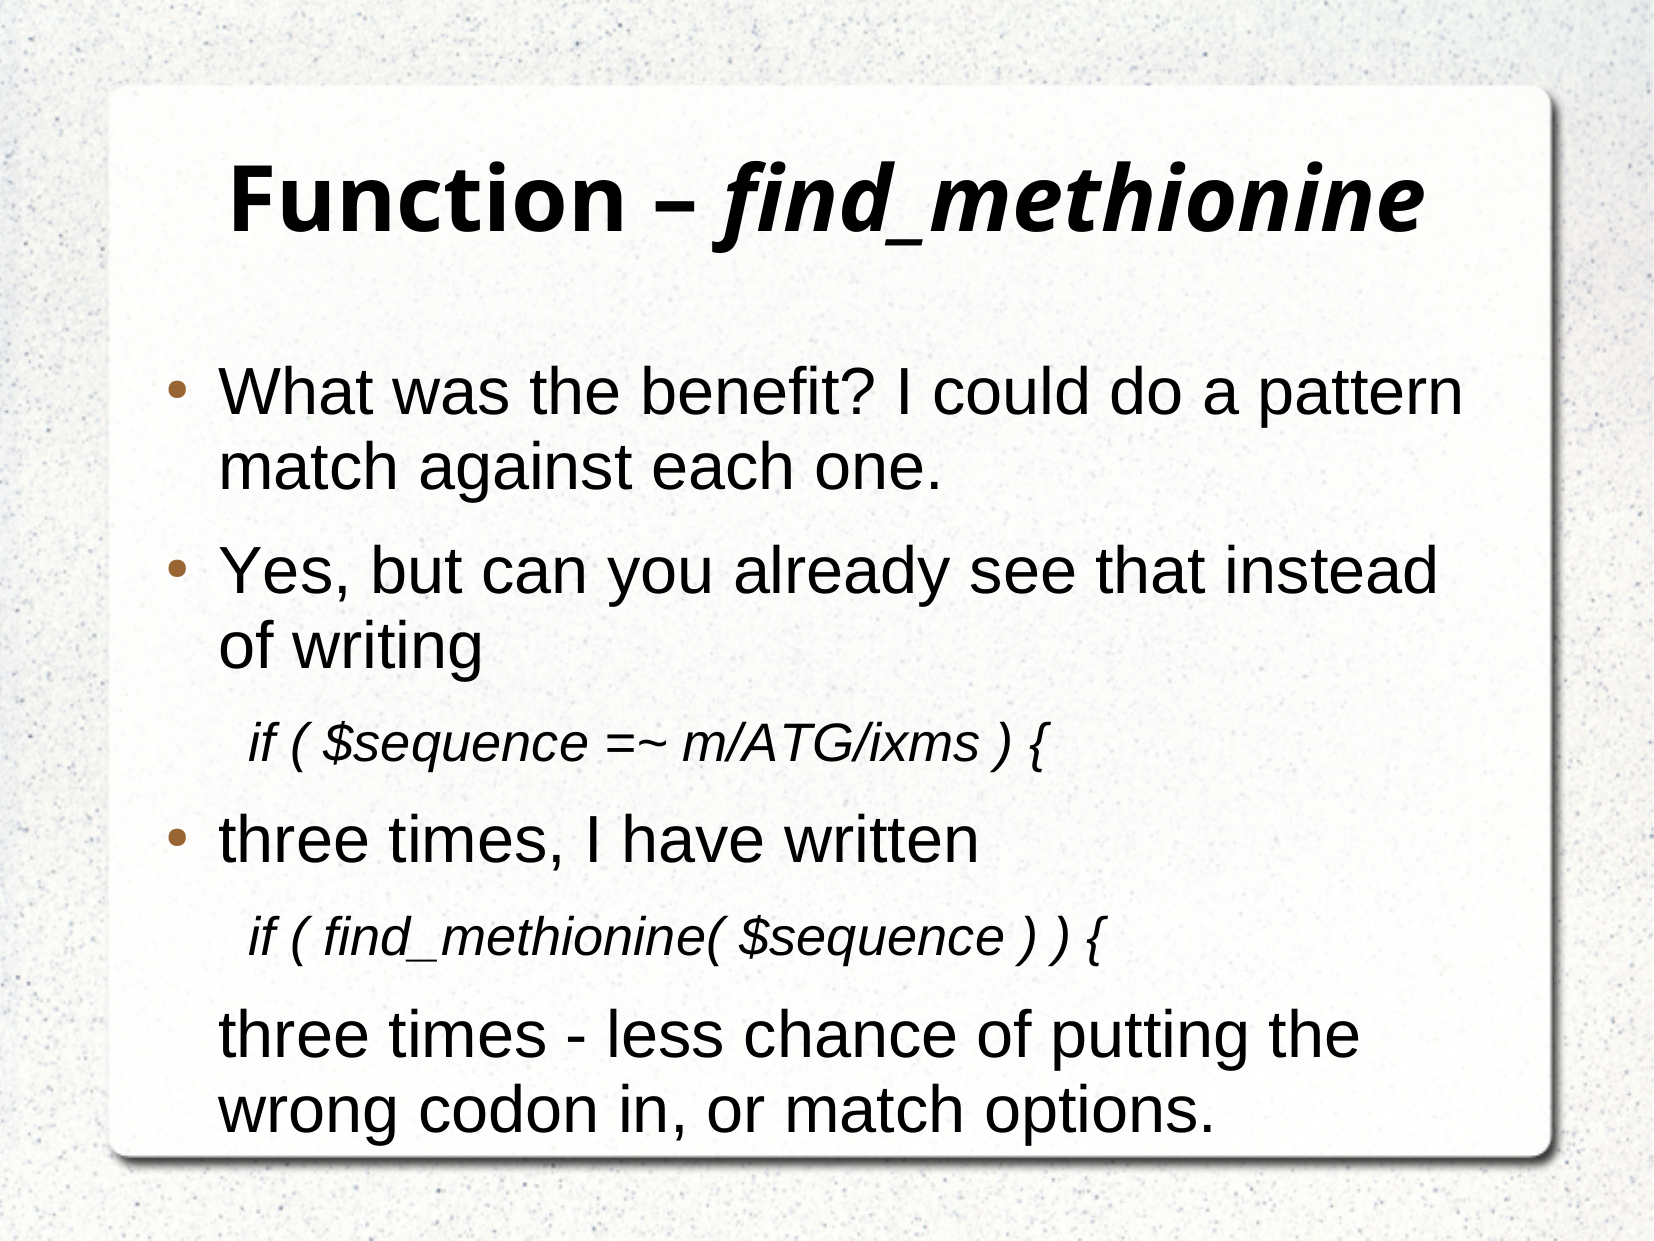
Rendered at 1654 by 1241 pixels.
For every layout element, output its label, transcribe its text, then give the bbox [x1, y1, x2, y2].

picture [0, 0, 1654, 1241]
title Function – find_methionine [118, 96, 1536, 296]
list What was the benefit? I could do a pattern match against each one. Yes, but can you already see that instead of writing if ( $sequence =~ m/ATG/ixms ) { three times, I have written if ( find_methionine( $sequence ) ) { three times - less chance of putting the wrong codon in, or match options. [147, 354, 1506, 1145]
